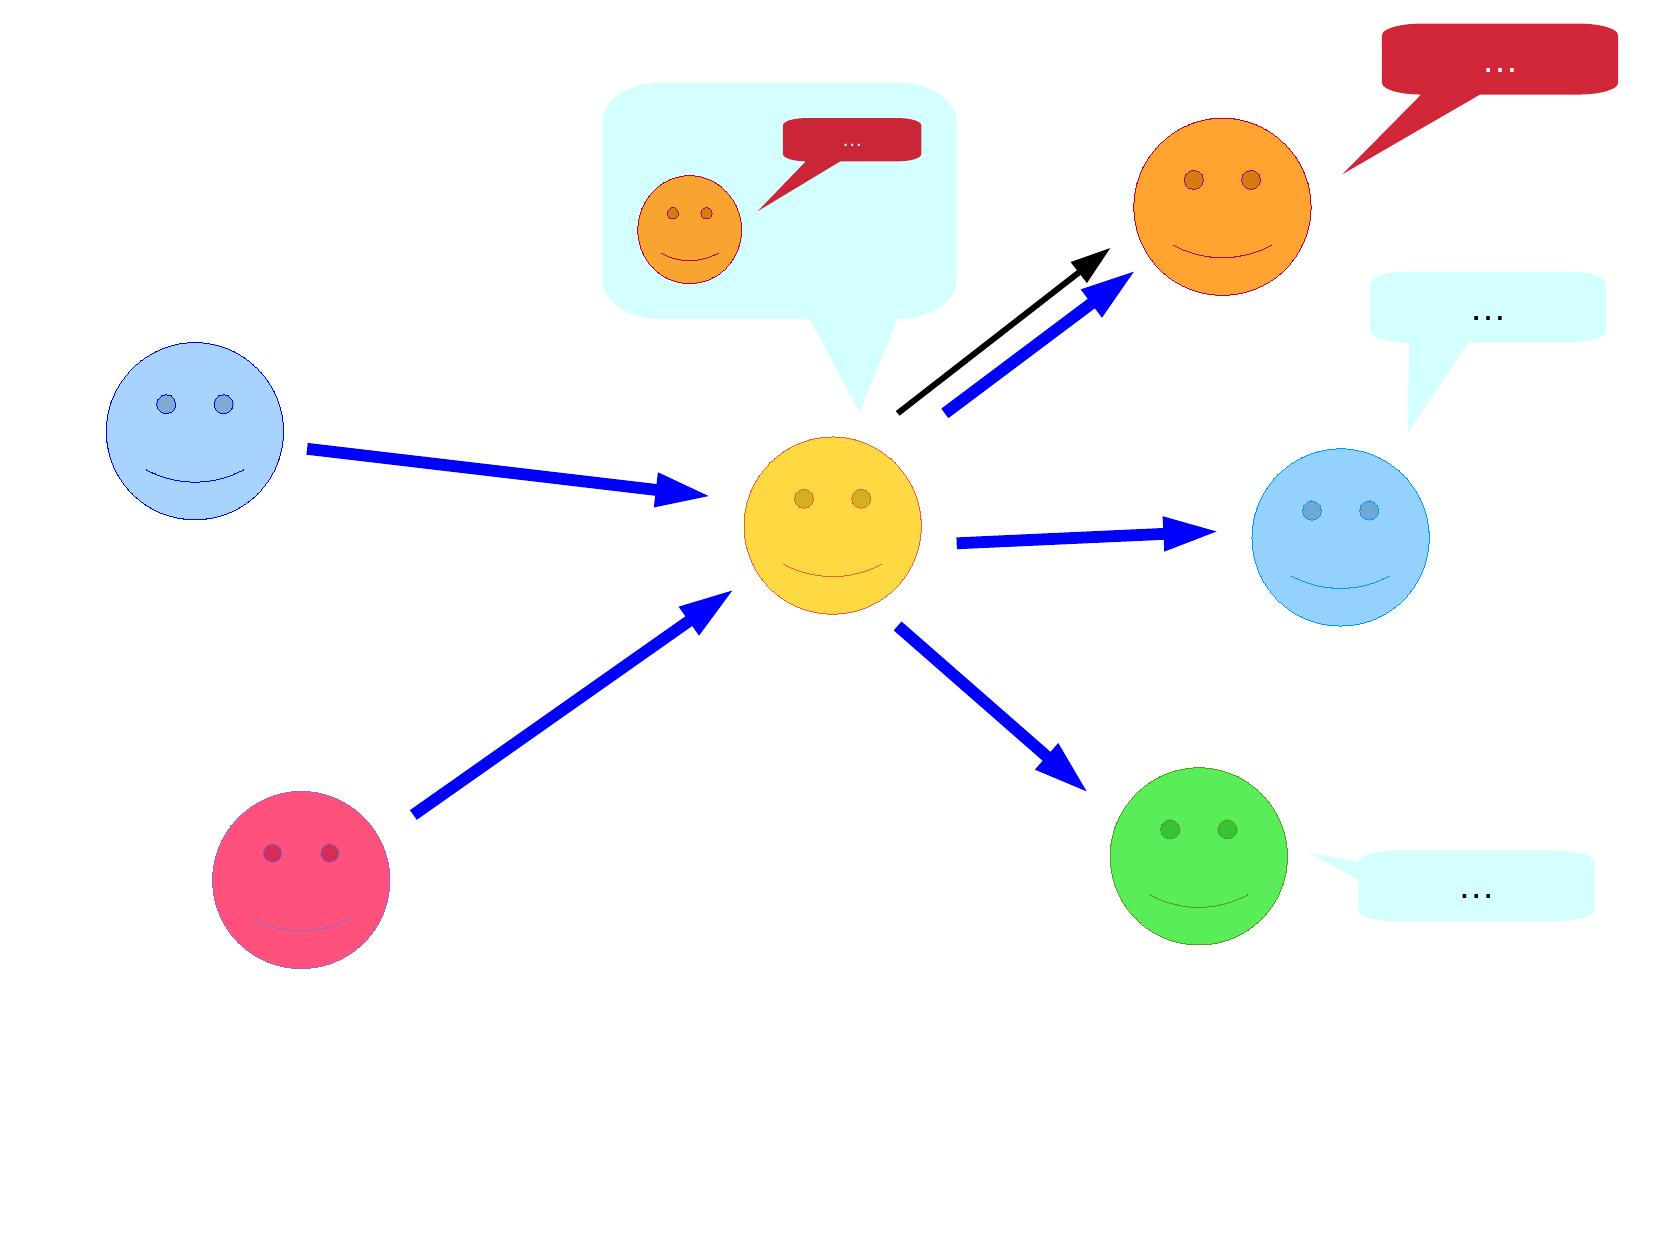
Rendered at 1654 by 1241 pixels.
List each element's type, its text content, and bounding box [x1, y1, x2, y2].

text_box [1110, 767, 1288, 945]
text_box [602, 82, 957, 412]
text_box [1133, 118, 1312, 296]
text_box [212, 791, 390, 969]
text_box … [1342, 23, 1619, 175]
text_box [1251, 448, 1430, 627]
text_box … [1308, 850, 1595, 922]
text_box … [757, 118, 922, 212]
text_box [744, 436, 922, 615]
text_box … [1370, 271, 1607, 434]
text_box [106, 342, 284, 520]
